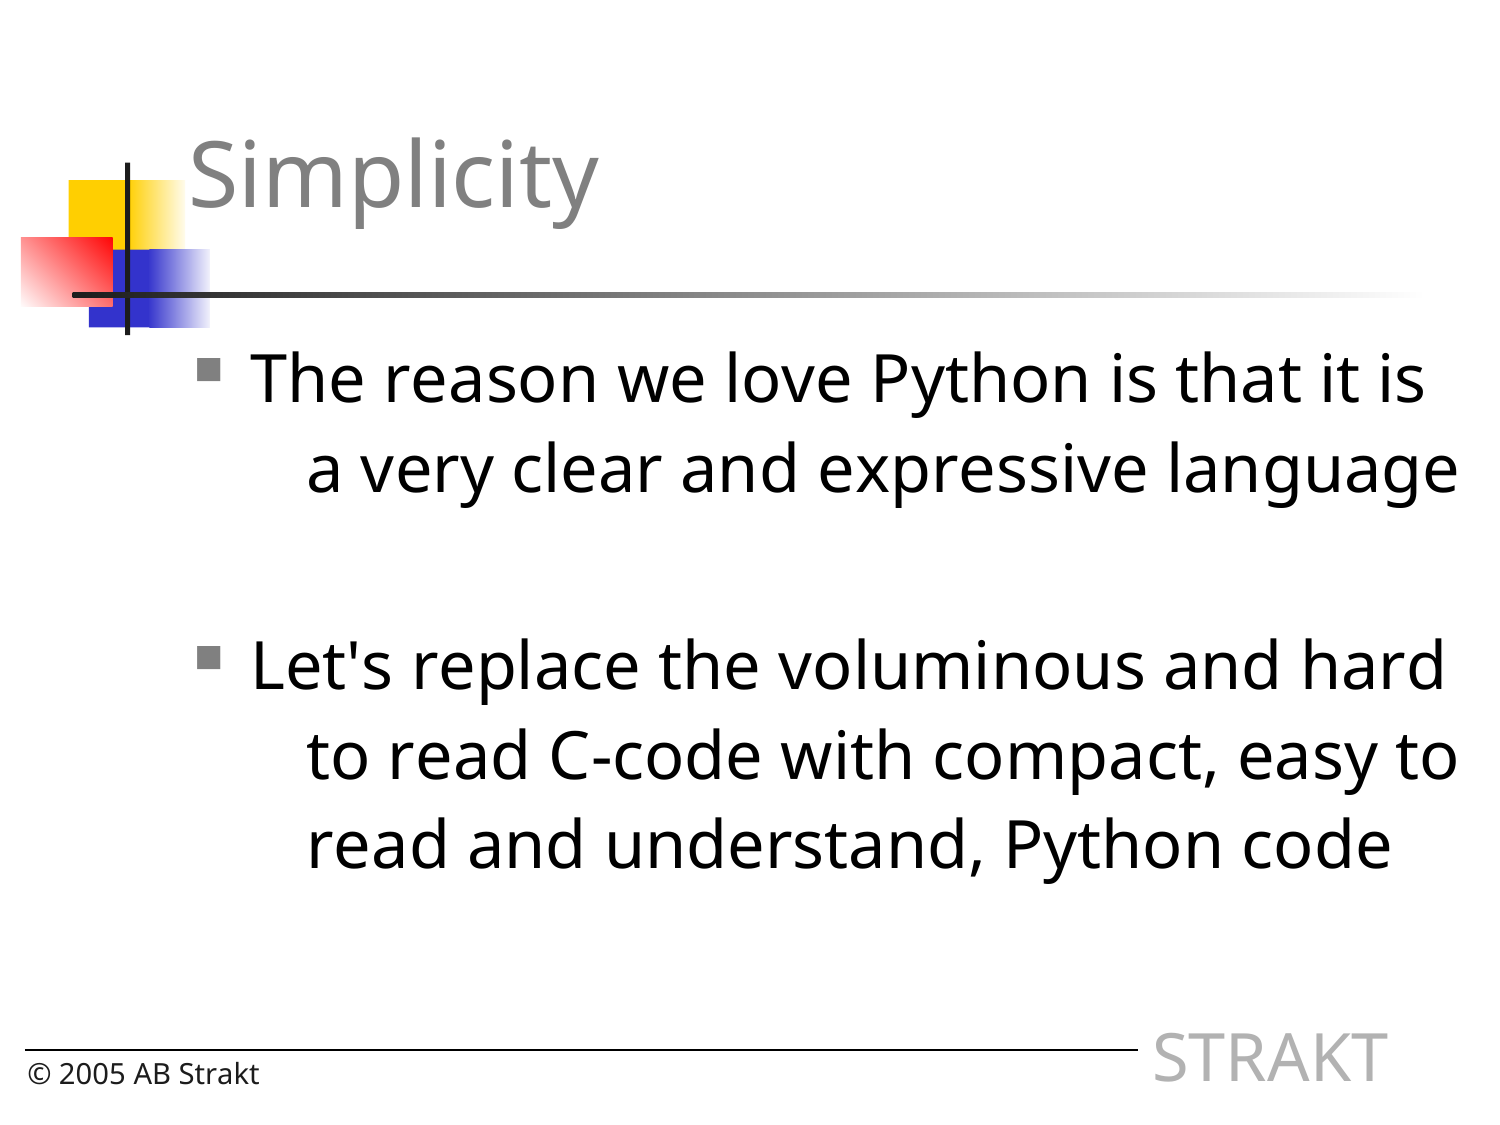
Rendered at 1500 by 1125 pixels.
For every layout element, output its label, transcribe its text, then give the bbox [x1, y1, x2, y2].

title Simplicity [188, 53, 1468, 289]
list The reason we love Python is that it is a very clear and expressive language Let's replace the voluminous and hard to read C-code with compact, easy to read and understand, Python code [193, 331, 1469, 1007]
